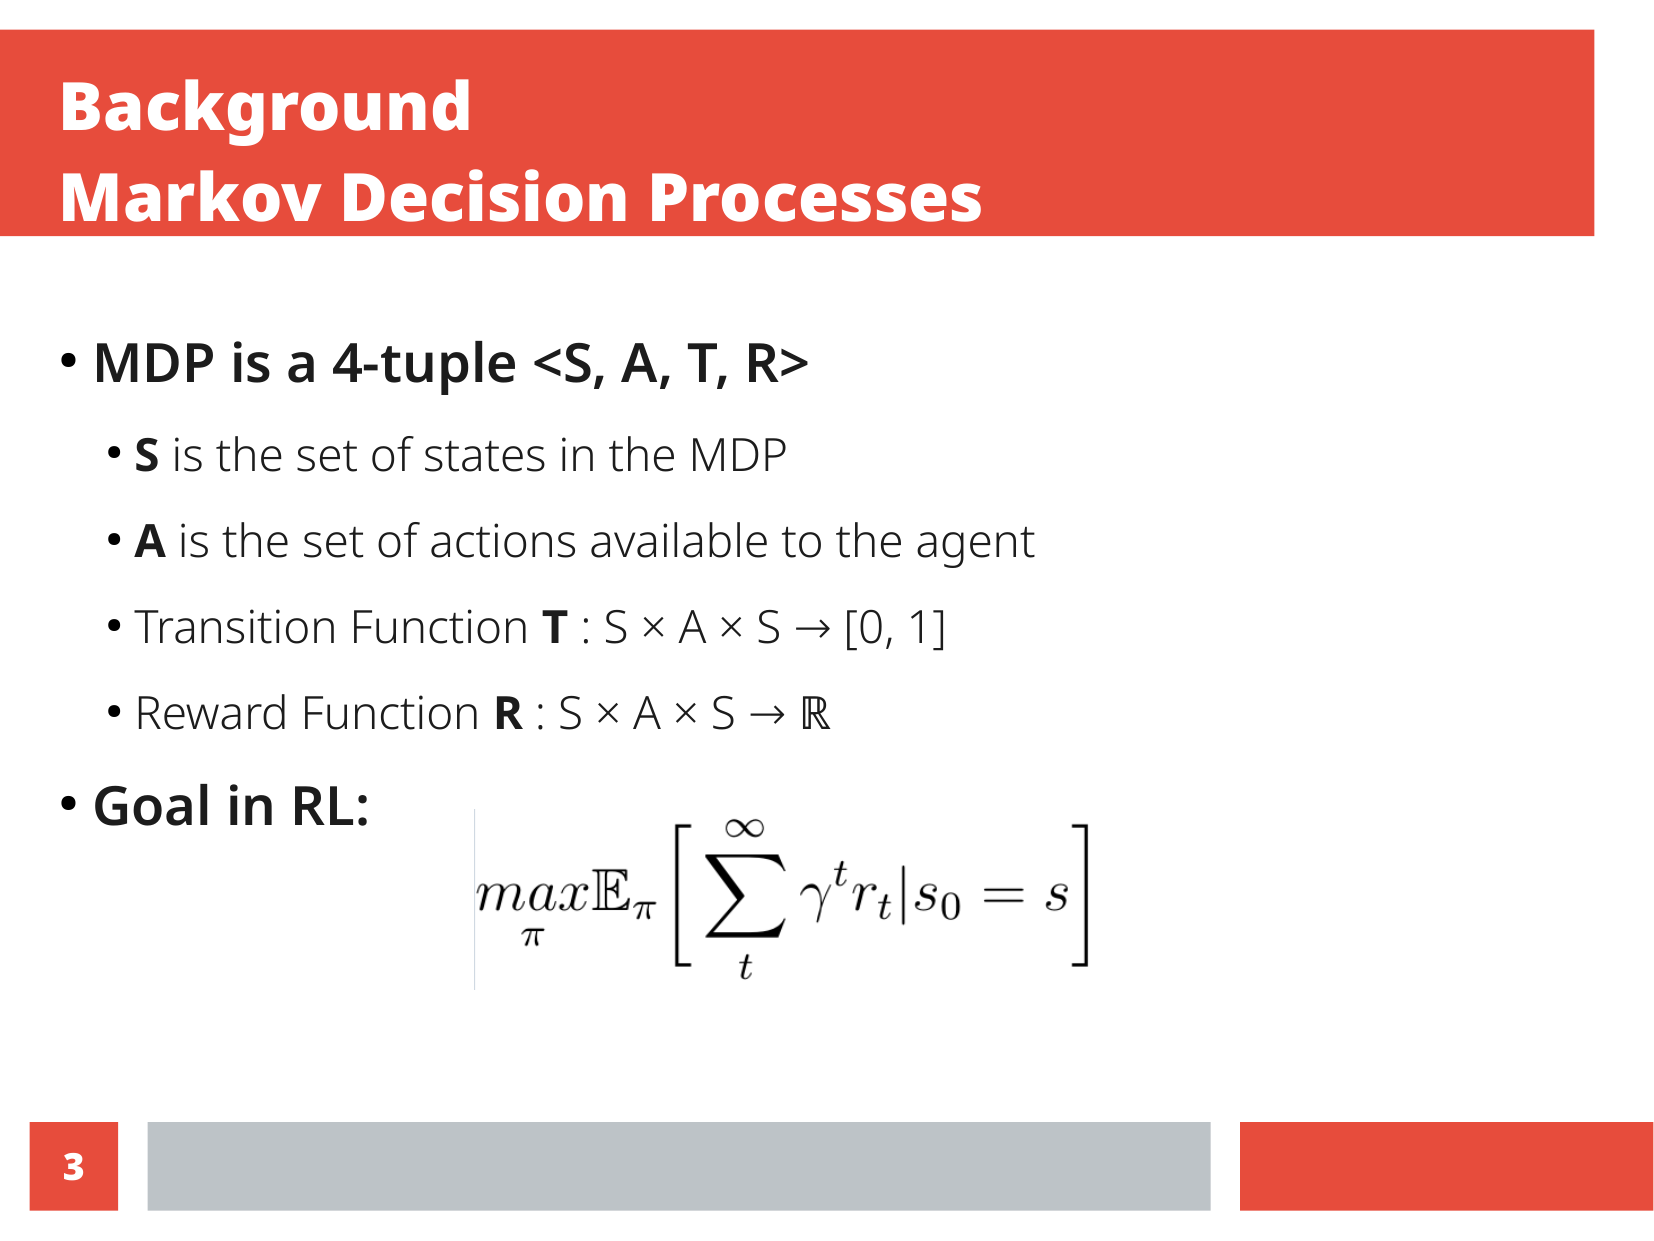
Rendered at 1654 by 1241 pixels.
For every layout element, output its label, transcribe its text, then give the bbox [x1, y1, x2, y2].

list MDP is a 4-tuple <S, A, T, R> S is the set of states in the MDP A is the set of actions available to the agent Transition Function T : S × A × S → [0, 1] Reward Function R : S × A × S → ℝ Goal in RL: [59, 324, 1565, 1093]
picture [474, 809, 1096, 991]
title Background Markov Decision Processes [59, 59, 1595, 207]
